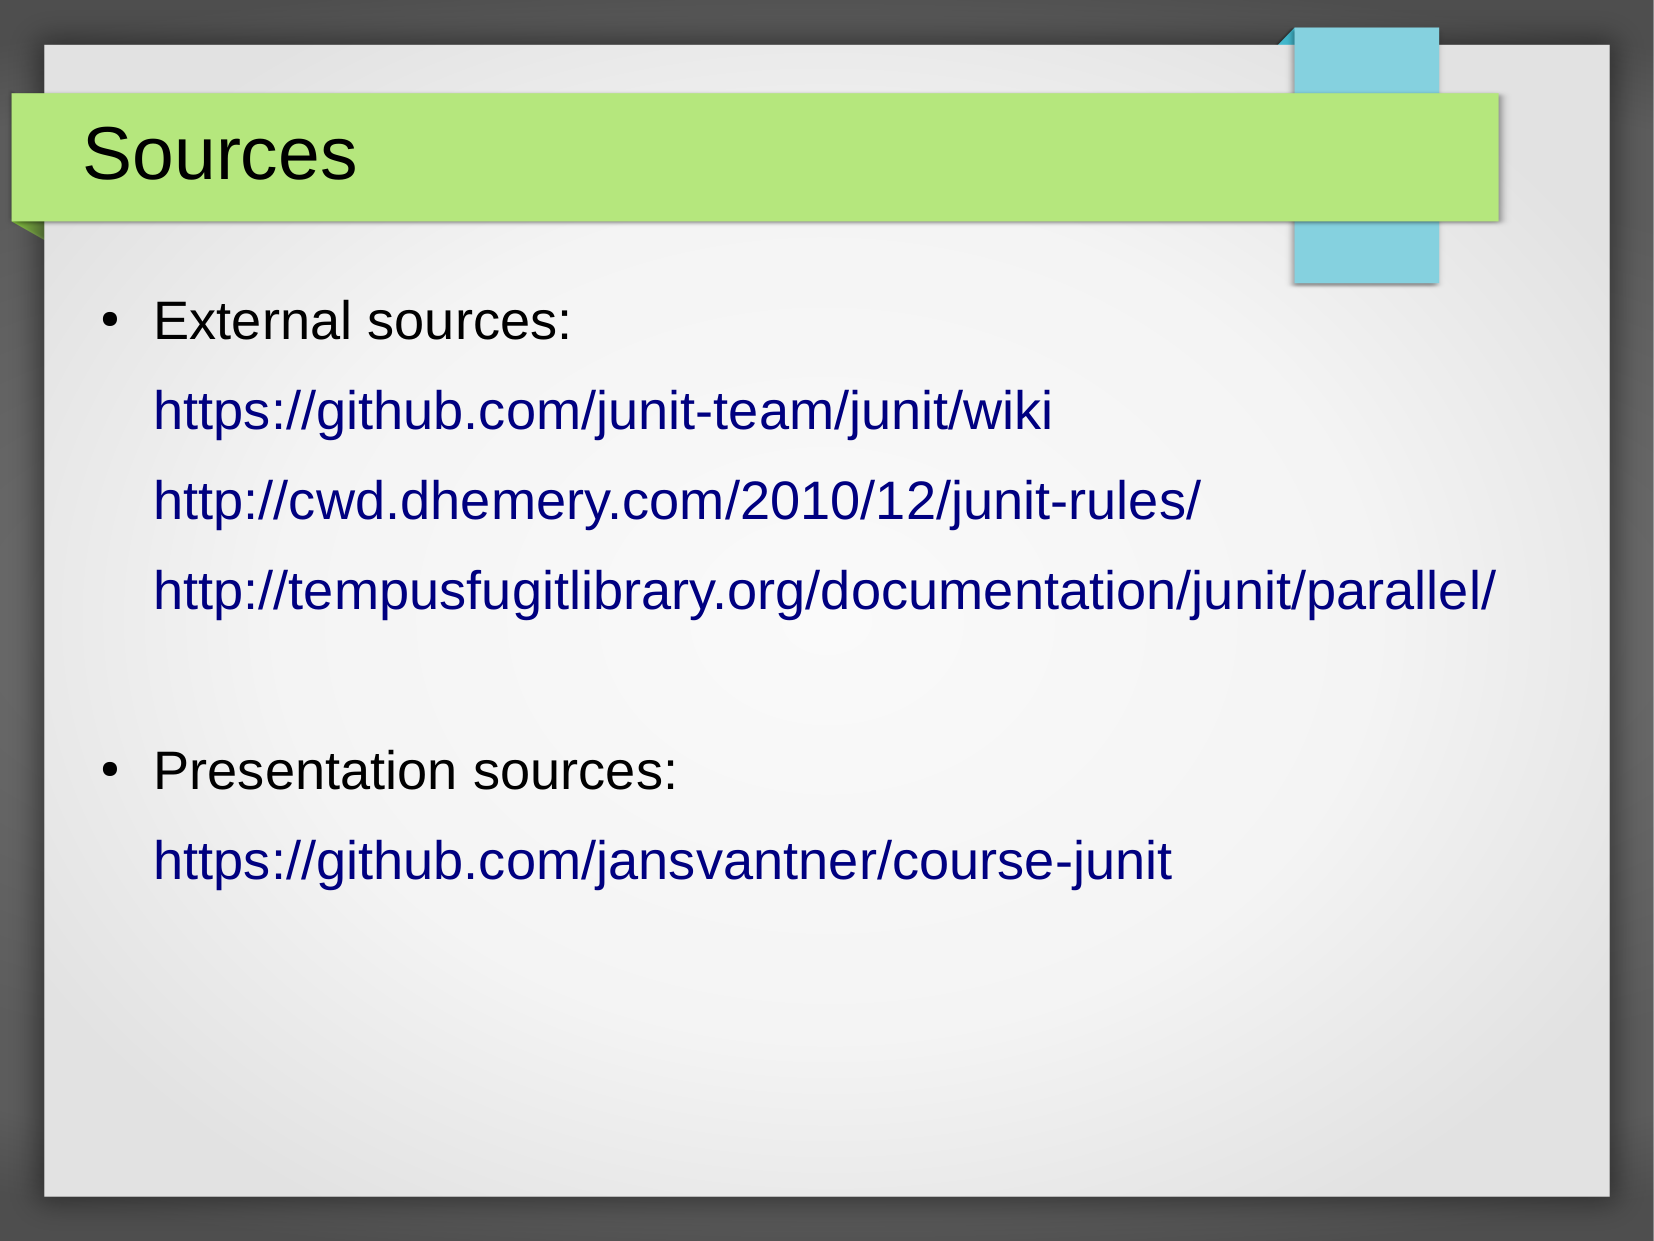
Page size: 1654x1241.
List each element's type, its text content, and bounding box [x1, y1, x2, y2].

list External sources: https://github.com/junit-team/junit/wiki http://cwd.dhemery.com/2010/12/junit-rules/ http://tempusfugitlibrary.org/documentation/junit/parallel/ Presentation sources: https://github.com/jansvantner/course-junit [82, 290, 1571, 1010]
picture [0, 0, 1654, 1241]
title Sources [82, 94, 1264, 213]
